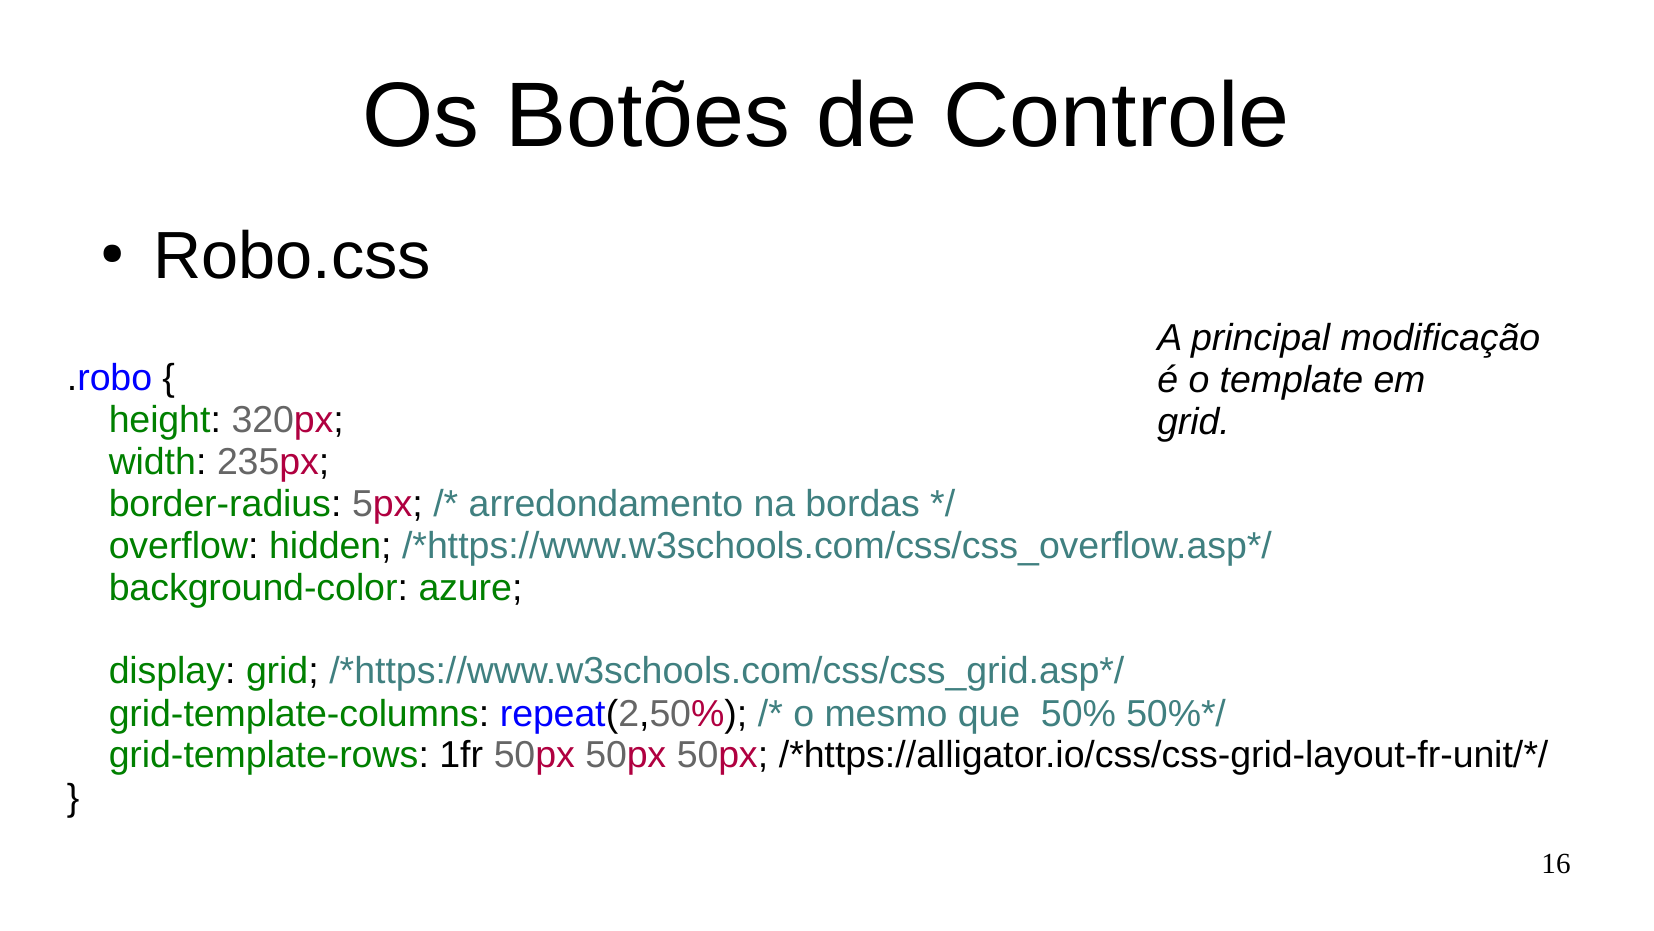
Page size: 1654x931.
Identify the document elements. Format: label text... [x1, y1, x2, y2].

text_box A principal modificação é o template em grid. [1142, 308, 1578, 450]
list Robo.css [82, 217, 1571, 348]
text_box .robo { height: 320px; width: 235px; border-radius: 5px; /* arredondamento na bordas */ overflow: hidden; /*https://www.w3schools.com/css/css_overflow.asp*/ background-color: azure; display: grid; /*https://www.w3schools.com/css/css_grid.asp*/ grid-template-columns: repeat(2,50%); /* o mesmo que 50% 50%*/ grid-template-rows: 1fr 50px 50px 50px; /*https://alligator.io/css/css-grid-layout-fr-unit/*/ } [52, 348, 1584, 868]
title Os Botões de Controle [82, 37, 1571, 193]
